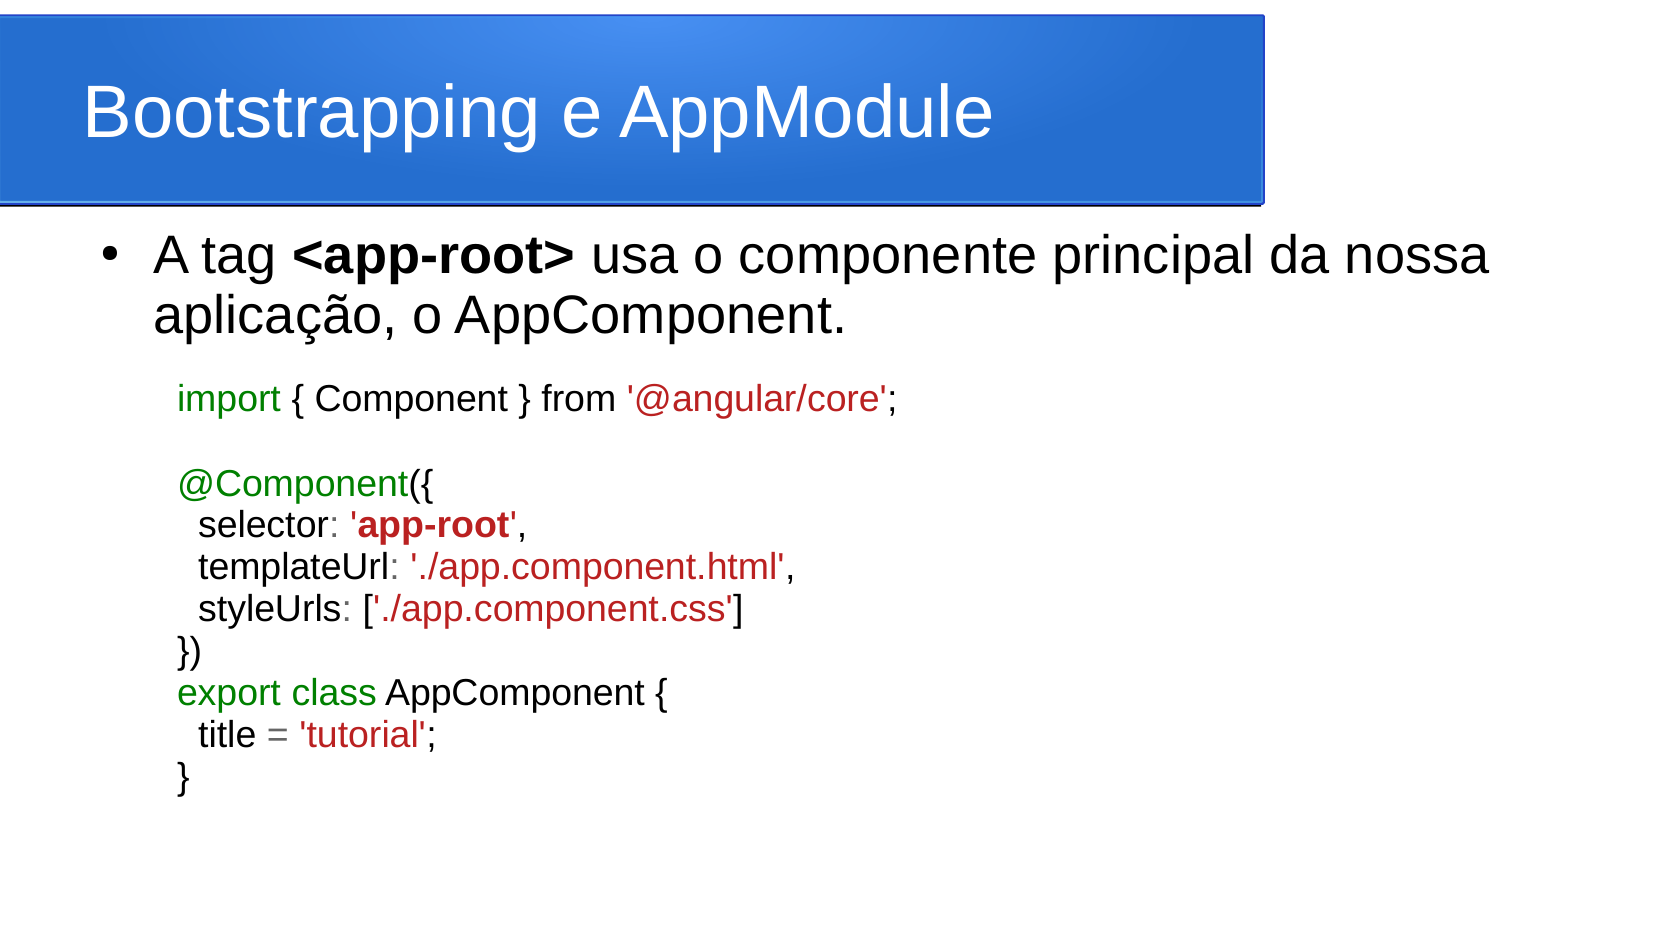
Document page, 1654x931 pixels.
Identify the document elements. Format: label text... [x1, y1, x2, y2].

list A tag <app-root> usa o componente principal da nossa aplicação, o AppComponent. [82, 224, 1571, 764]
title Bootstrapping e AppModule [82, 35, 1235, 189]
text_box import { Component } from '@angular/core'; @Component({ selector: 'app-root', templateUrl: './app.component.html', styleUrls: ['./app.component.css'] }) export class AppComponent { title = 'tutorial'; } [177, 377, 1205, 840]
